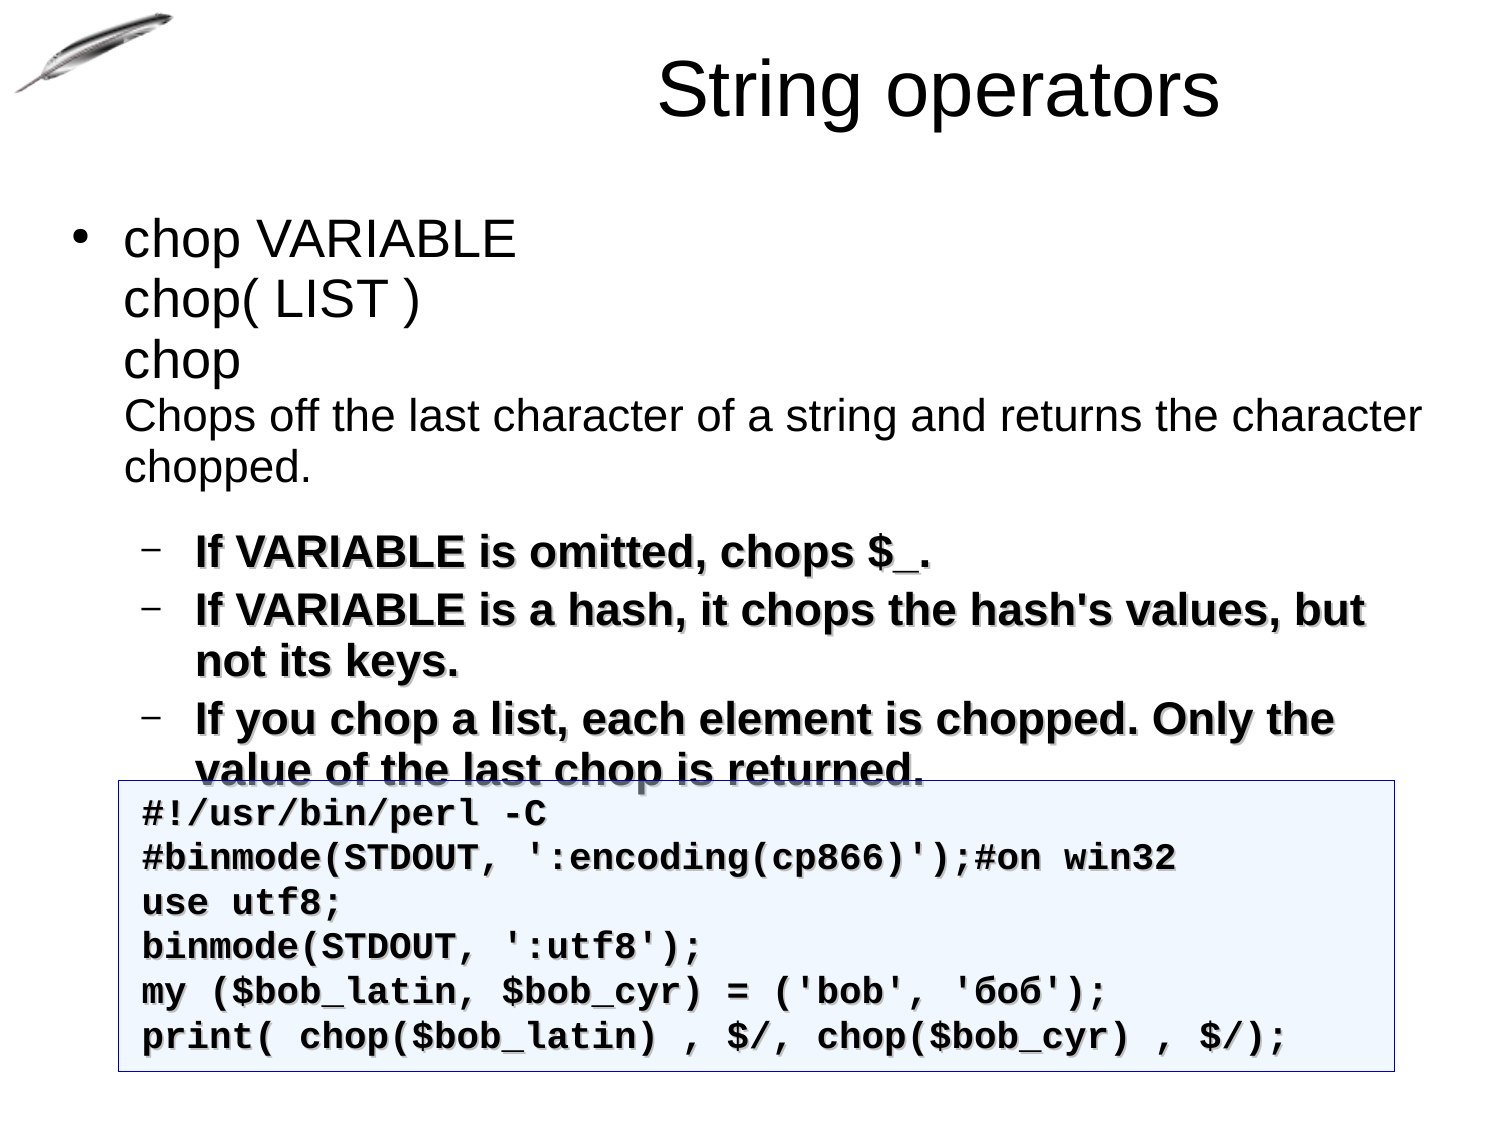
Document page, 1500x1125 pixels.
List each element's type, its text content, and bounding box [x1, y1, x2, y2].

text_box #!/usr/bin/perl -C #binmode(STDOUT, ':encoding(cp866)');#on win32 use utf8; binmode(STDOUT, ':utf8'); my ($bob_latin, $bob_cyr) = ('bob', 'боб'); print( chop($bob_latin) , $/, chop($bob_cyr) , $/); [118, 779, 1394, 1072]
picture [11, 11, 179, 95]
list chop VARIABLE chop( LIST ) chop Chops off the last character of a string and returns the character chopped. If VARIABLE is omitted, chops $_. If VARIABLE is a hash, it chops the hash's values, but not its keys. If you chop a list, each element is chopped. Only the value of the last chop is returned. [53, 207, 1447, 1084]
title String operators [419, 0, 1459, 179]
